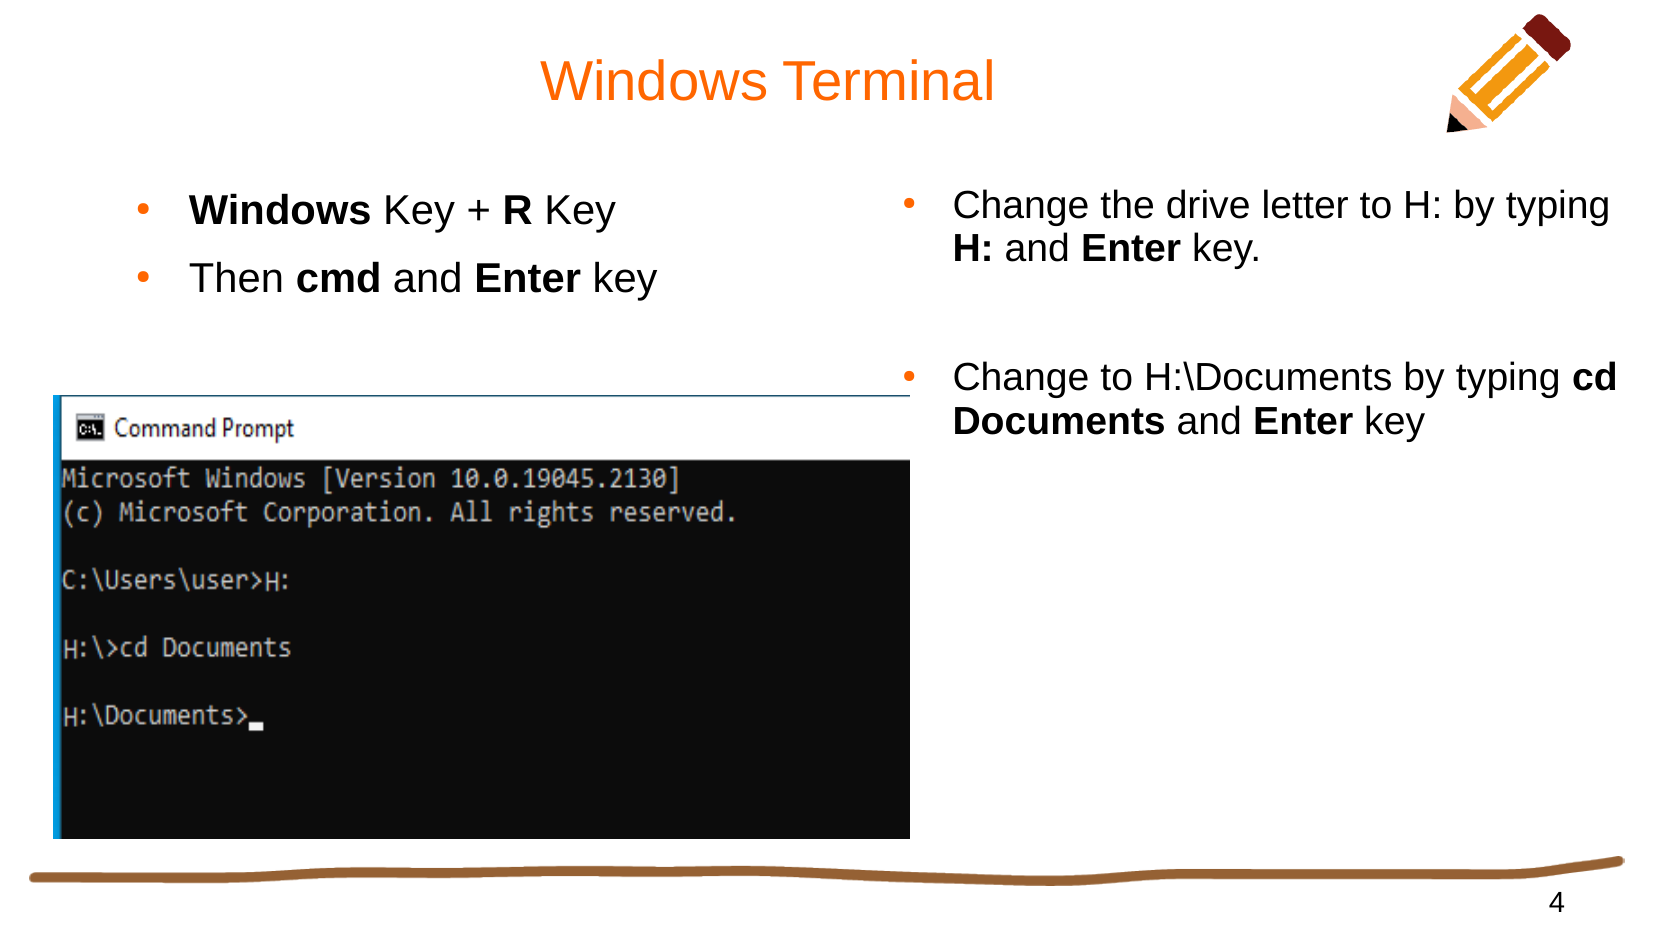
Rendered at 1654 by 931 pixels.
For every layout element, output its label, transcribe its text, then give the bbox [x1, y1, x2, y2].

title Windows Terminal [88, 29, 1447, 133]
list Windows Key + R Key Then cmd and Enter key [118, 118, 857, 395]
picture [61, 395, 910, 839]
picture [1446, 14, 1571, 118]
list Change the drive letter to H: by typing H: and Enter key. Change to H:\Documents by typing cd Documents and Enter key [885, 118, 1625, 443]
picture [29, 856, 1625, 886]
